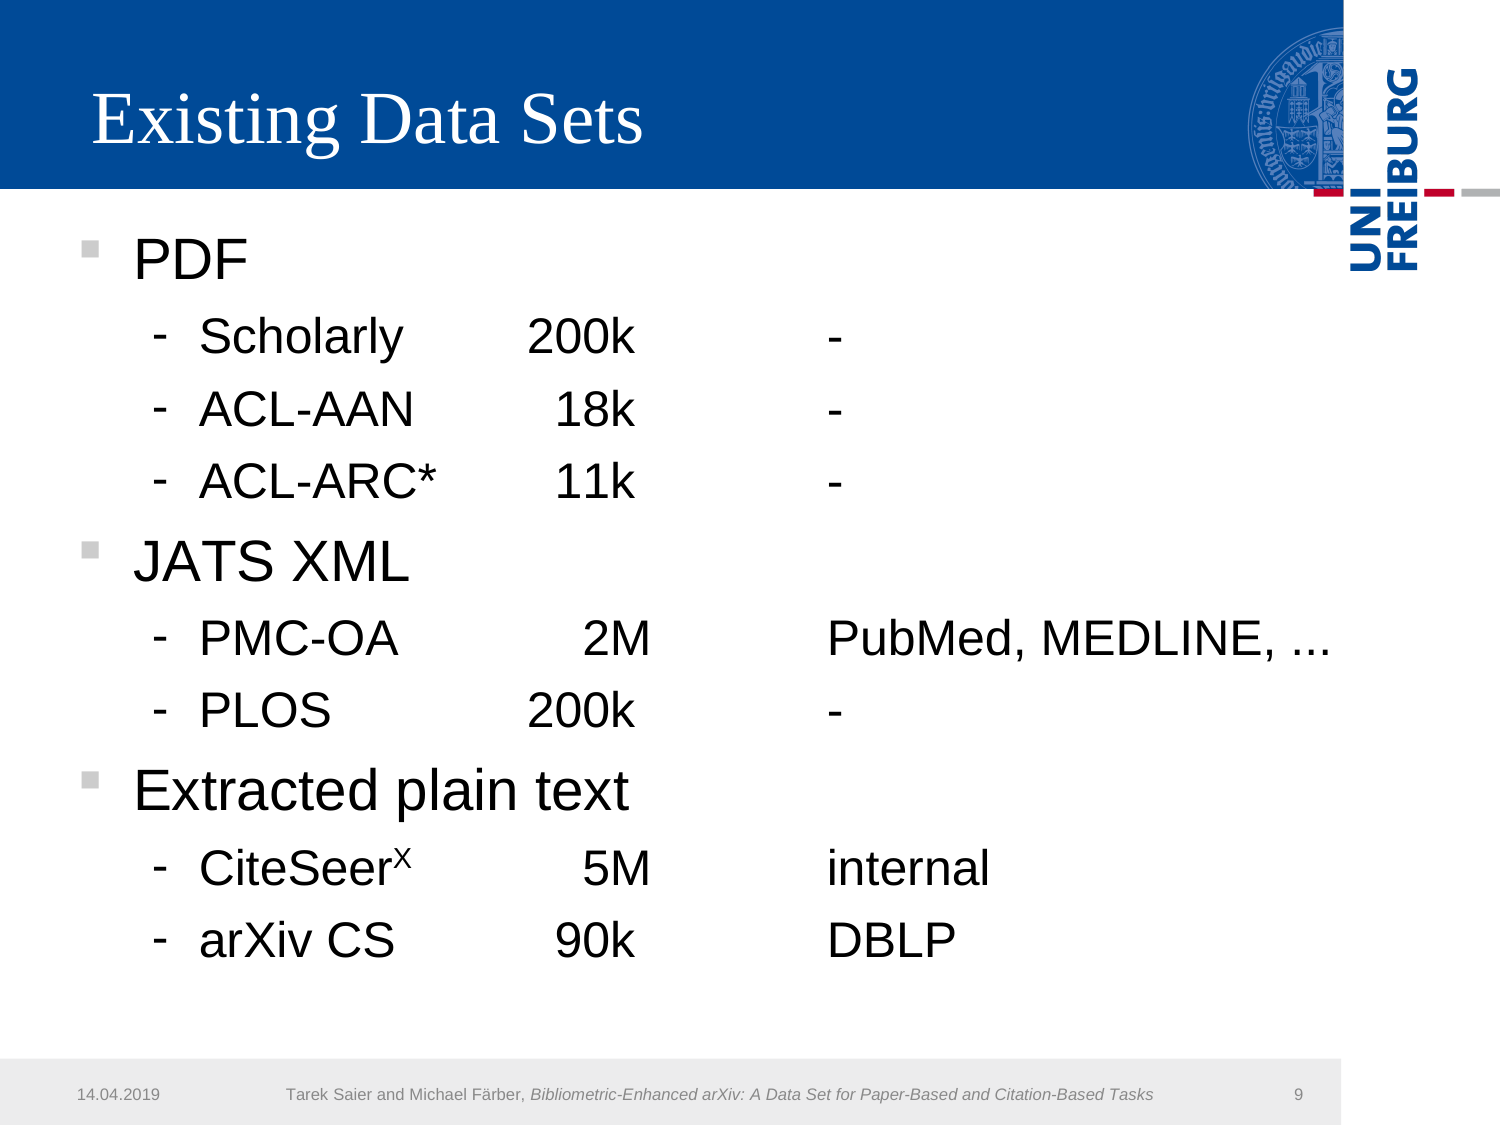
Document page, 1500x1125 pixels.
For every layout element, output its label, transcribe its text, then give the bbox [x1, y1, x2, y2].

list PDF Scholarly 200k - ACL-AAN 018k - ACL-ARC* 011k - JATS XML PMC-OA 002M PubMed, MEDLINE, ... PLOS 200k - Extracted plain text CiteSeerX 005M internal arXiv CS 090k DBLP [76, 221, 1341, 1009]
picture [0, 0, 1500, 271]
title Existing Data Sets [76, 49, 1235, 178]
